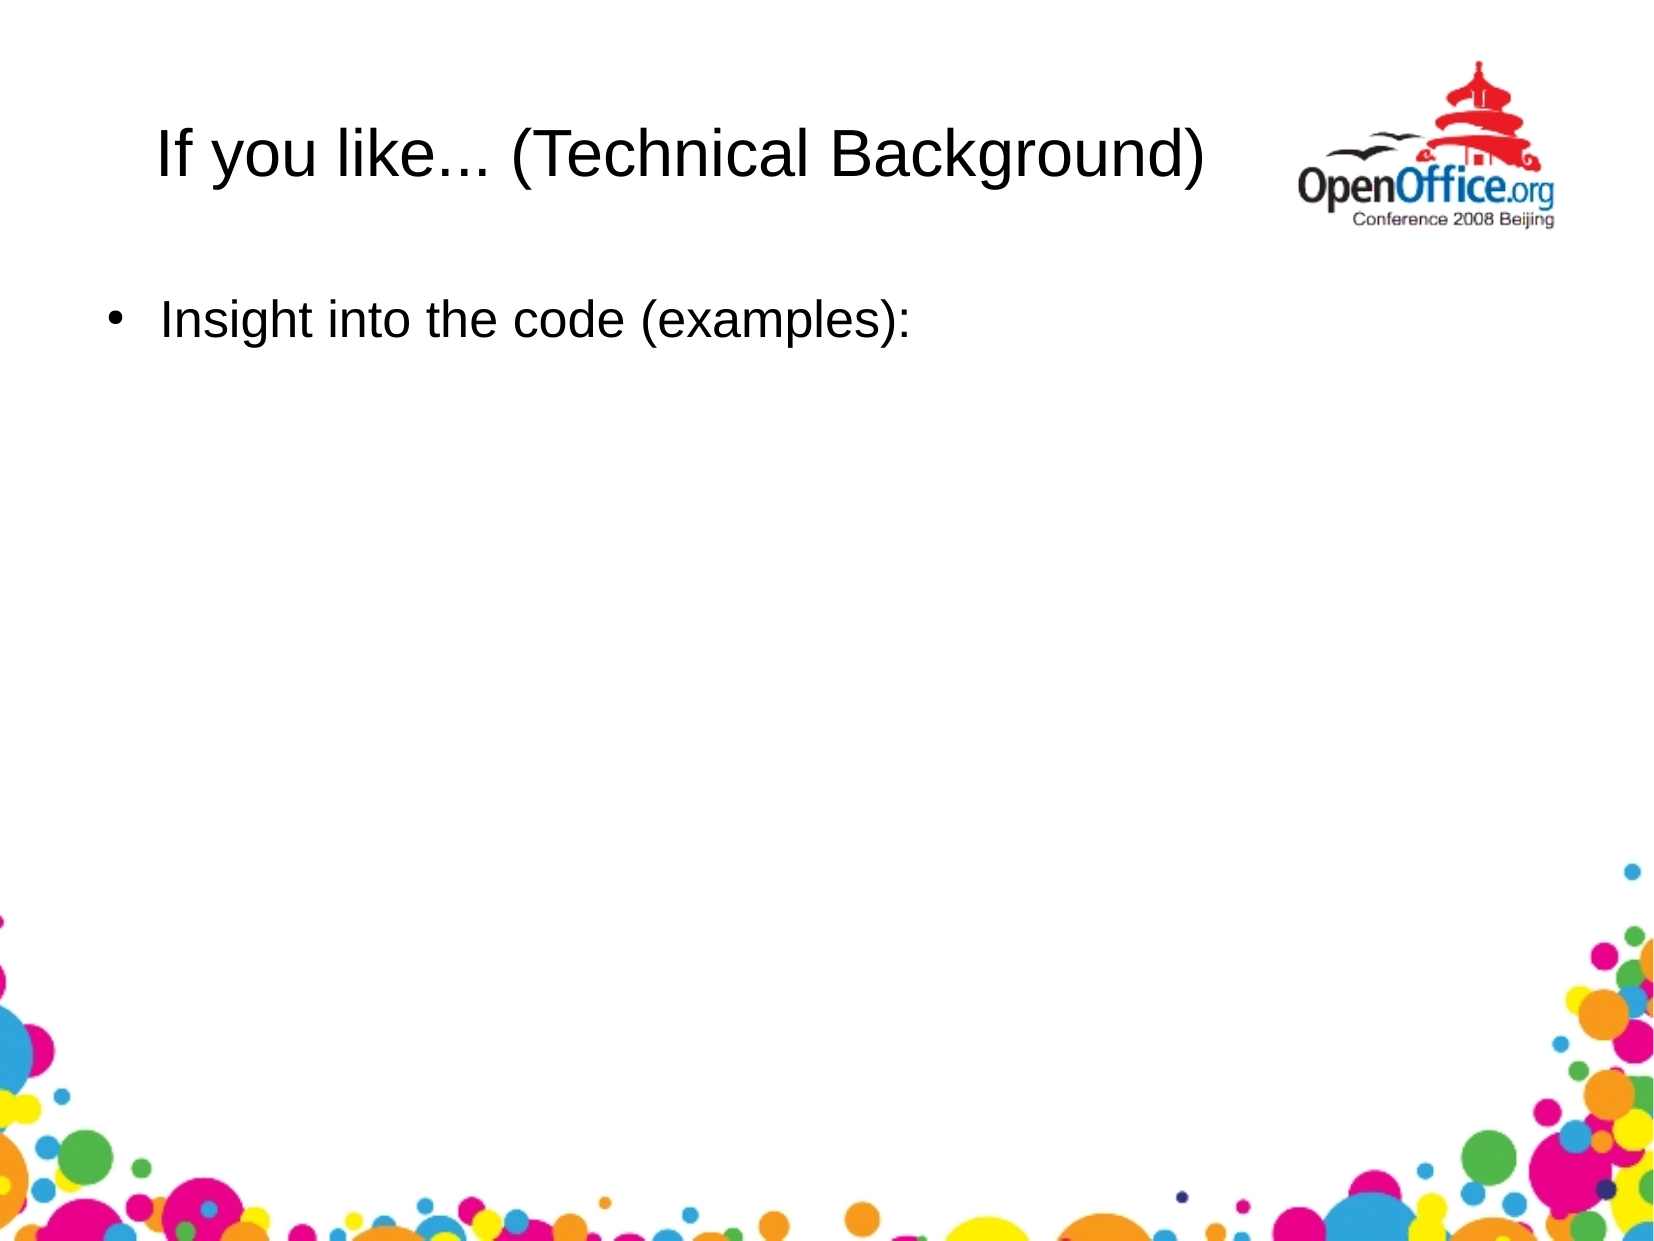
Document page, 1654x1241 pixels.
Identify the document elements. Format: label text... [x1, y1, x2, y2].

title If you like... (Technical Background) [82, 56, 1258, 250]
list Insight into the code (examples): [88, 290, 1577, 1094]
picture [1285, 51, 1569, 250]
picture [0, 810, 1654, 1241]
